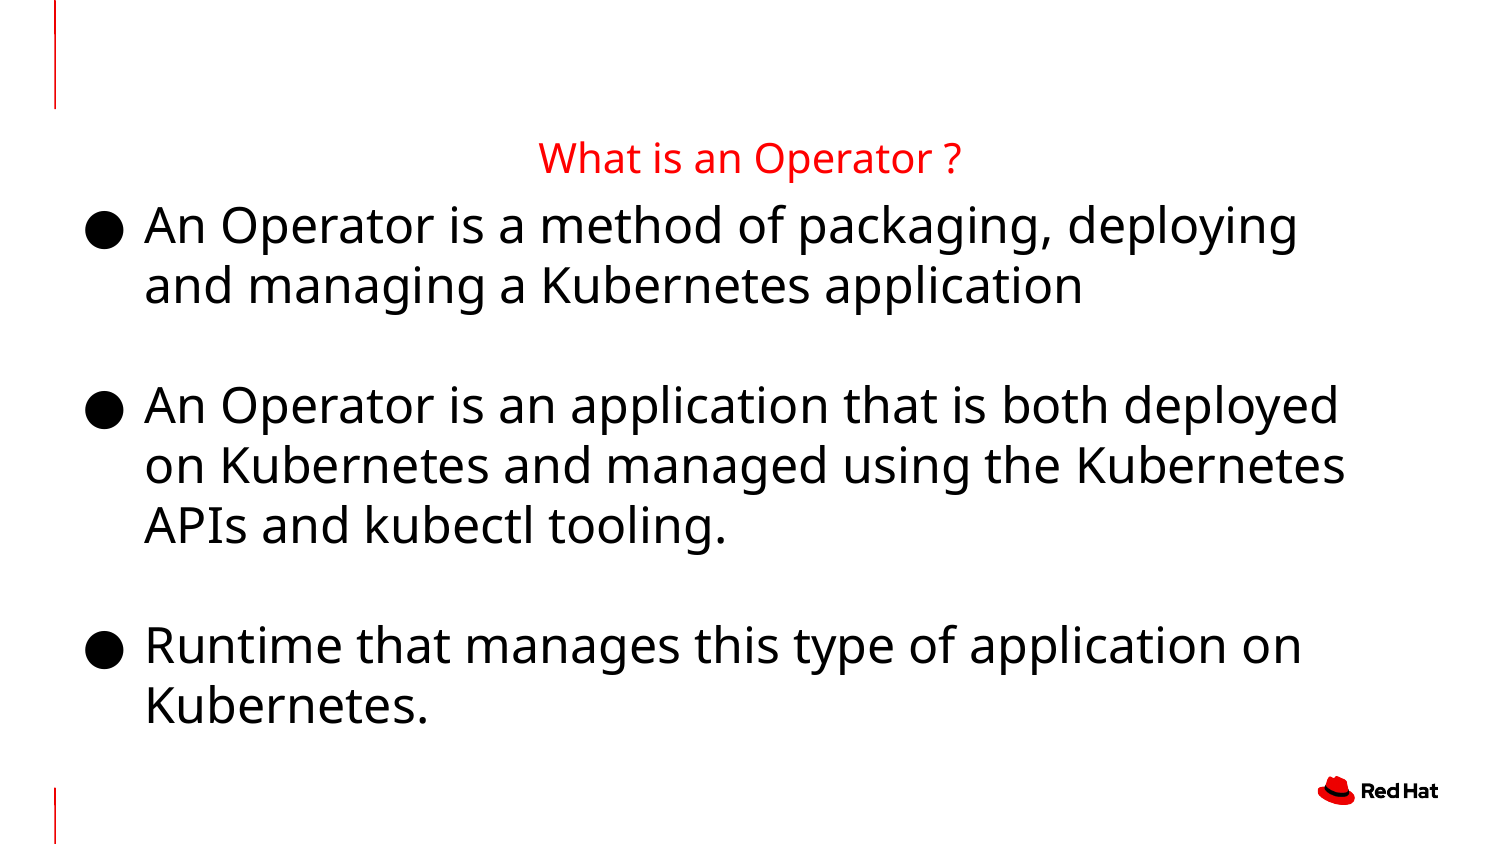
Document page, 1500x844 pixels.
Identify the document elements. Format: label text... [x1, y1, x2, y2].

text_box An Operator is a method of packaging, deploying and managing a Kubernetes application An Operator is an application that is both deployed on Kubernetes and managed using the Kubernetes APIs and kubectl tooling. Runtime that manages this type of application on Kubernetes. [55, 178, 1402, 590]
title What is an Operator ? [215, 116, 1285, 178]
picture [1317, 776, 1438, 805]
